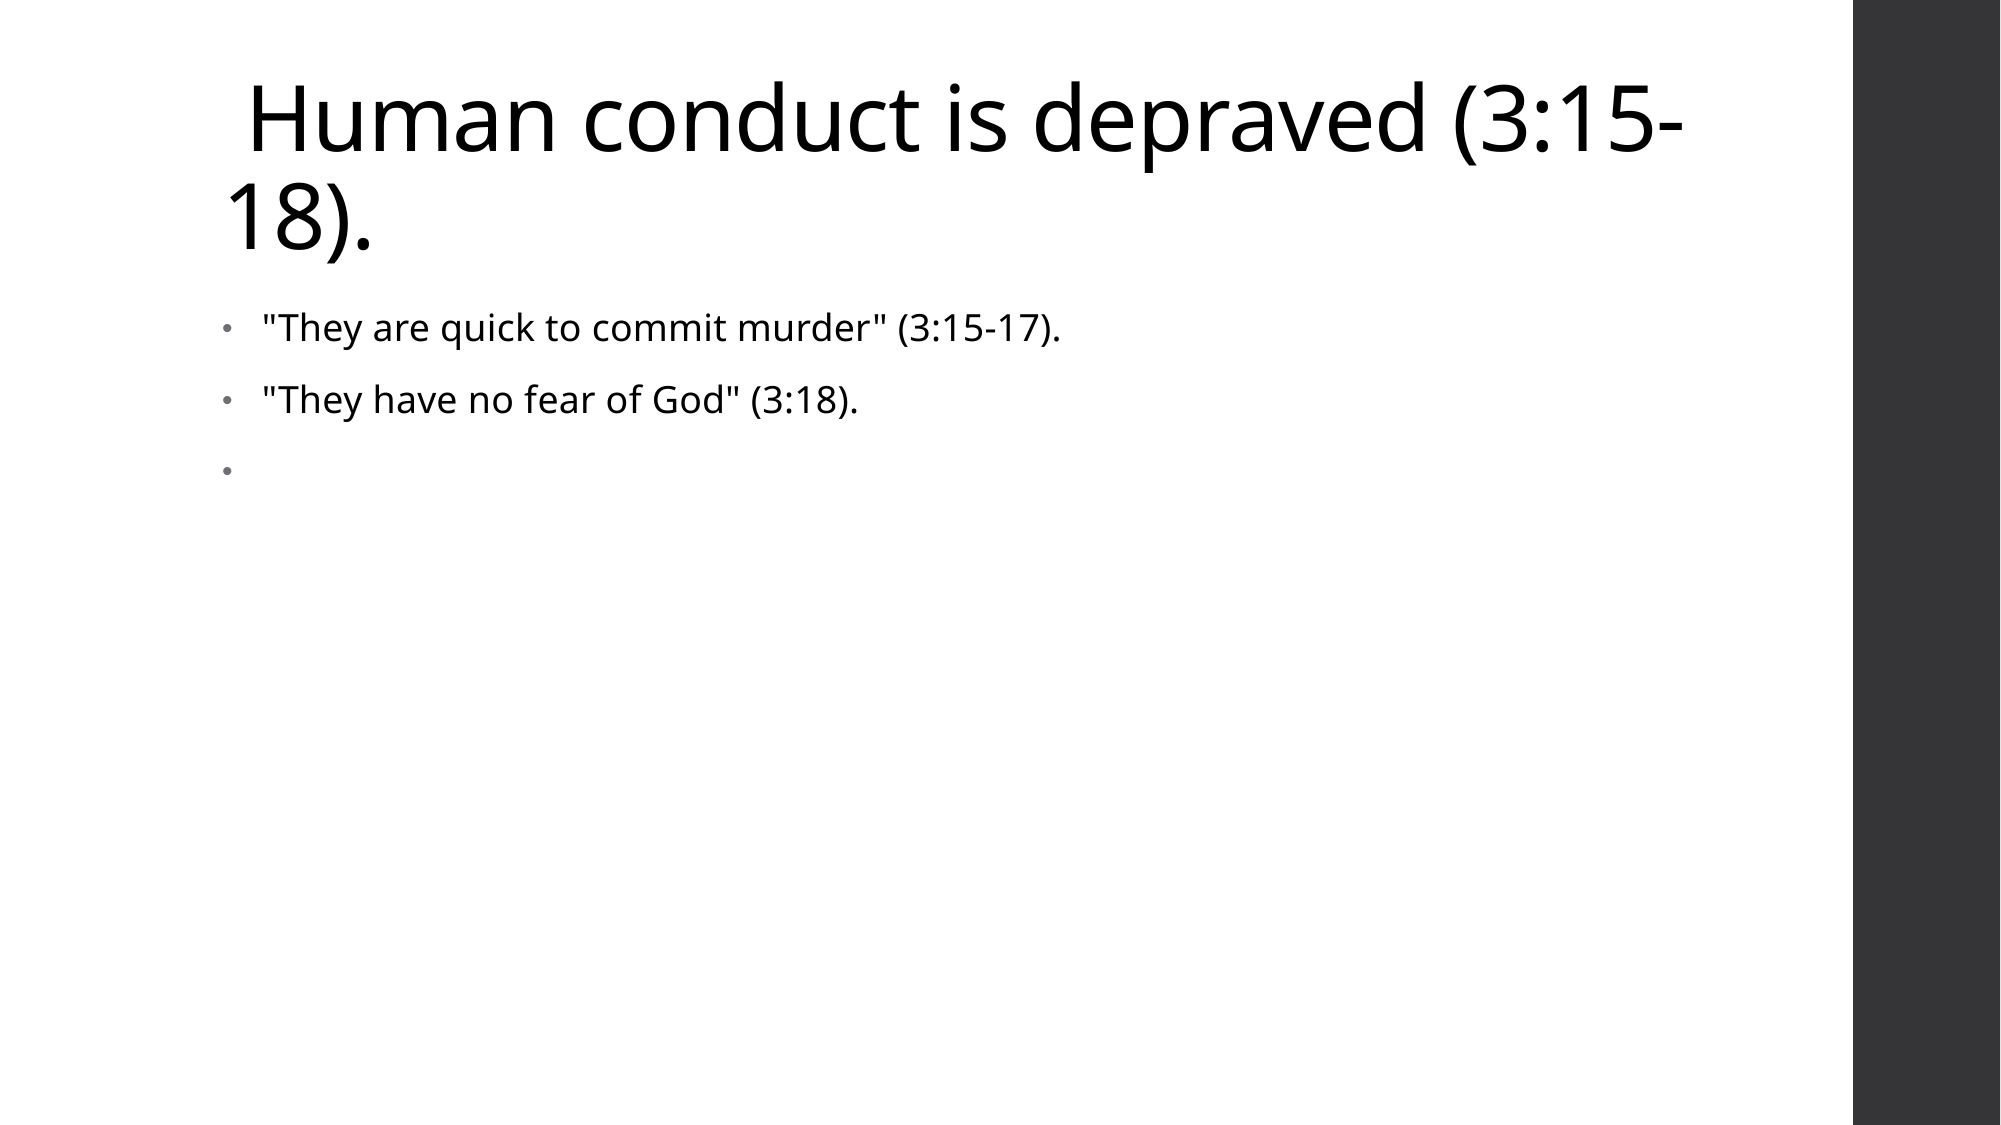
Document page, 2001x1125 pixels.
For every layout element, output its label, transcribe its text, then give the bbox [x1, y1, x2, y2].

list "They are quick to commit murder" (3:15-17). "They have no fear of God" (3:18). [206, 299, 1617, 1014]
title Human conduct is depraved (3:15-18). [206, 60, 1797, 278]
